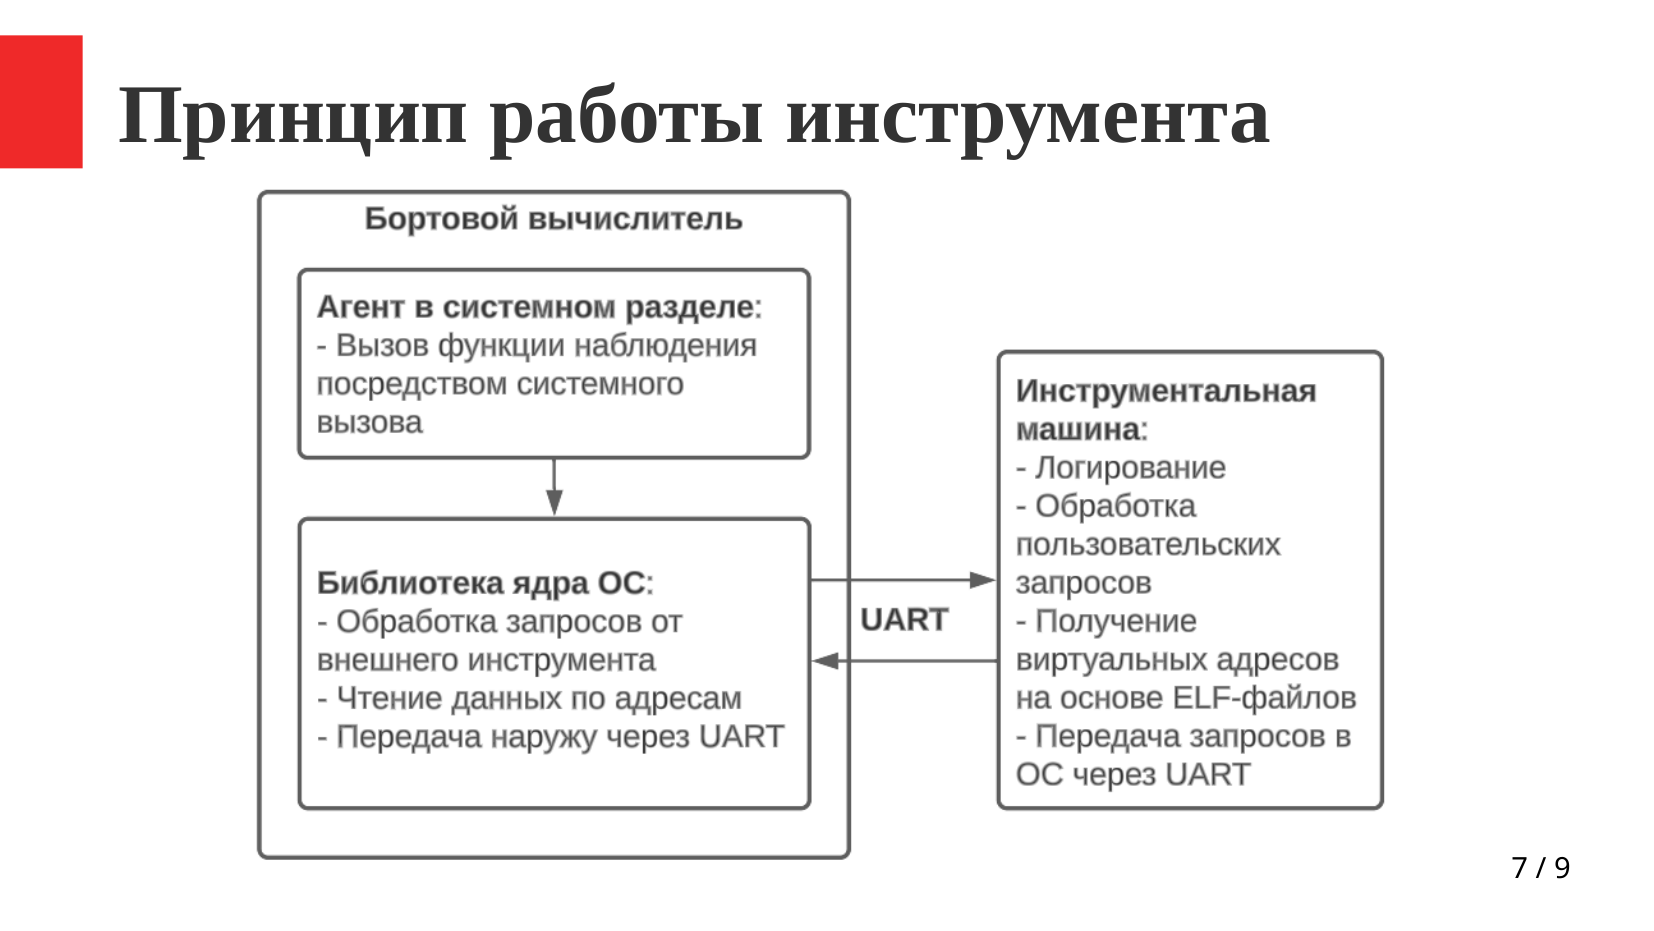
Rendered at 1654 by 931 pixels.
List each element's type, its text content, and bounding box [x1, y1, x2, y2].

title Принцип работы инструмента [118, 37, 1571, 193]
picture [248, 181, 1406, 875]
